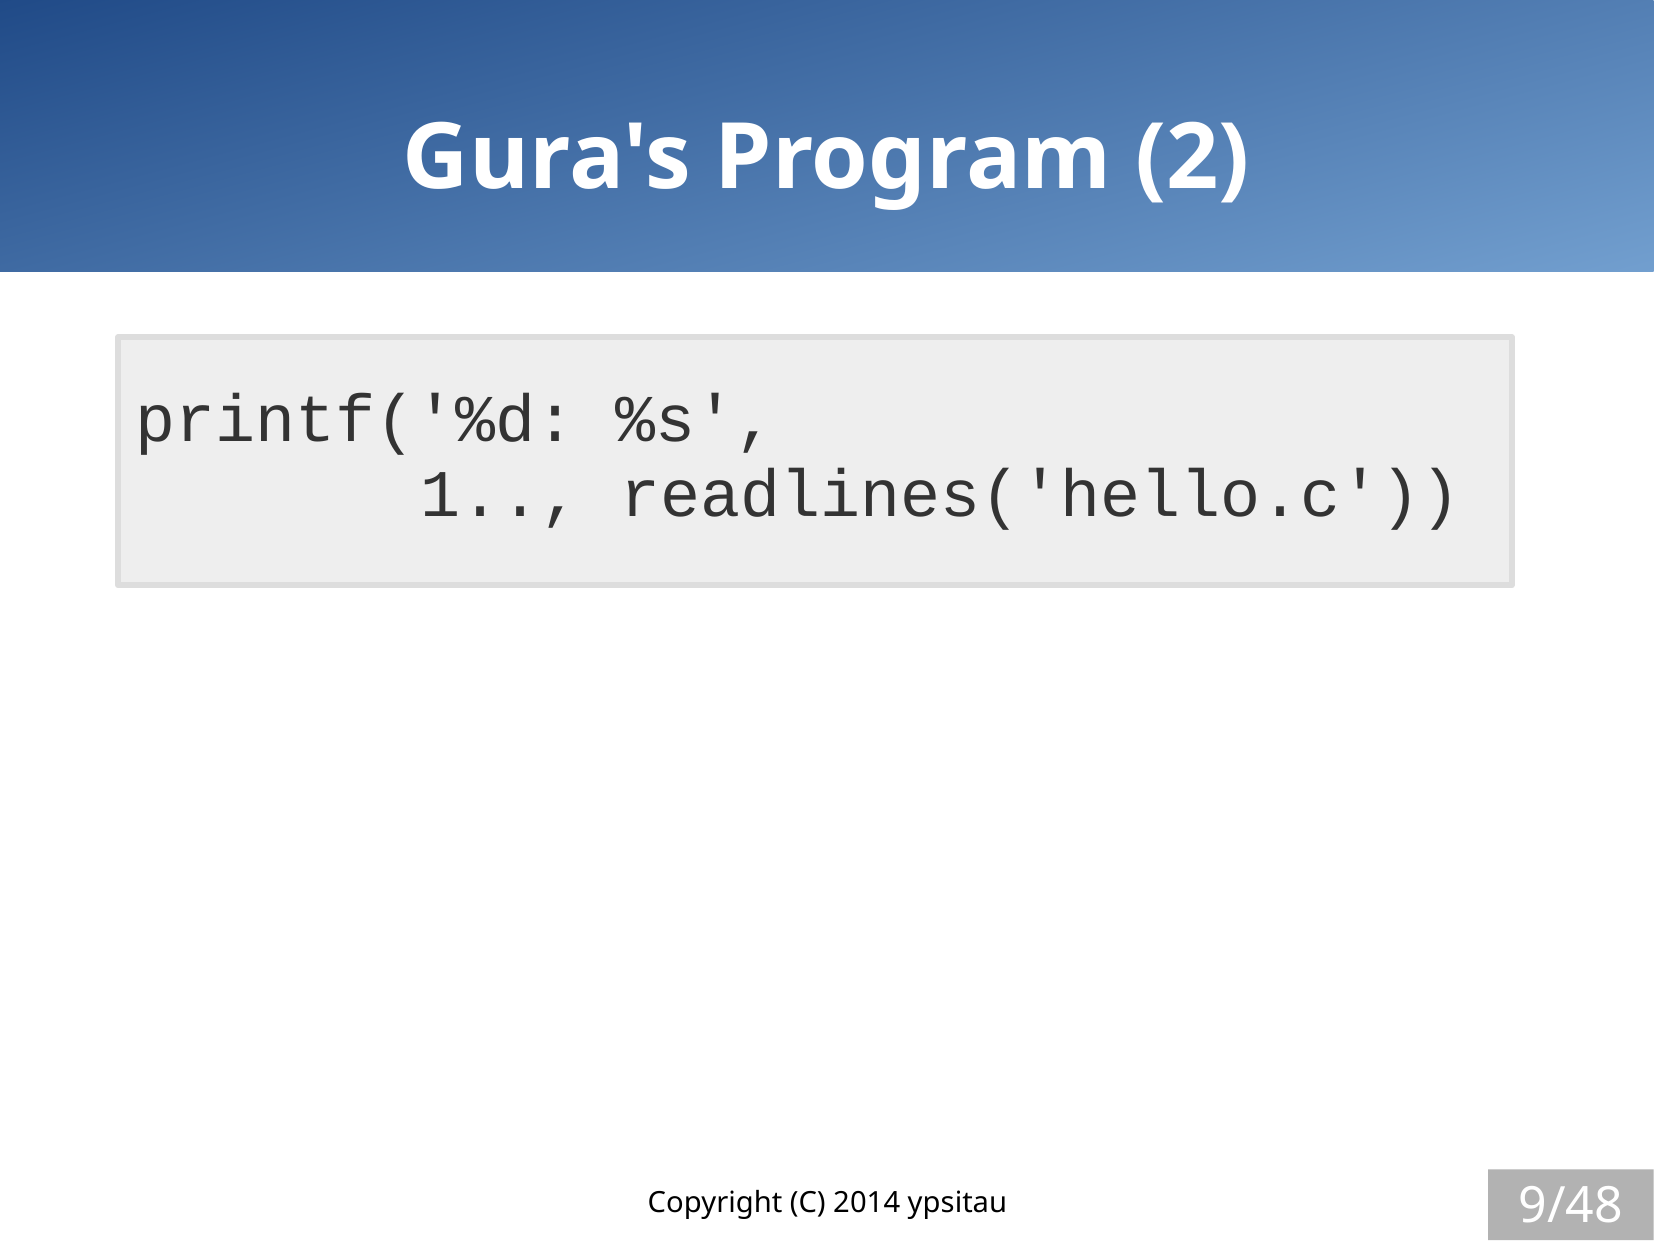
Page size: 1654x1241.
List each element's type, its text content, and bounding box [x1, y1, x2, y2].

text_box printf('%d: %s', 1.., readlines('hello.c')) [118, 337, 1512, 586]
title Gura's Program (2) [82, 49, 1571, 257]
